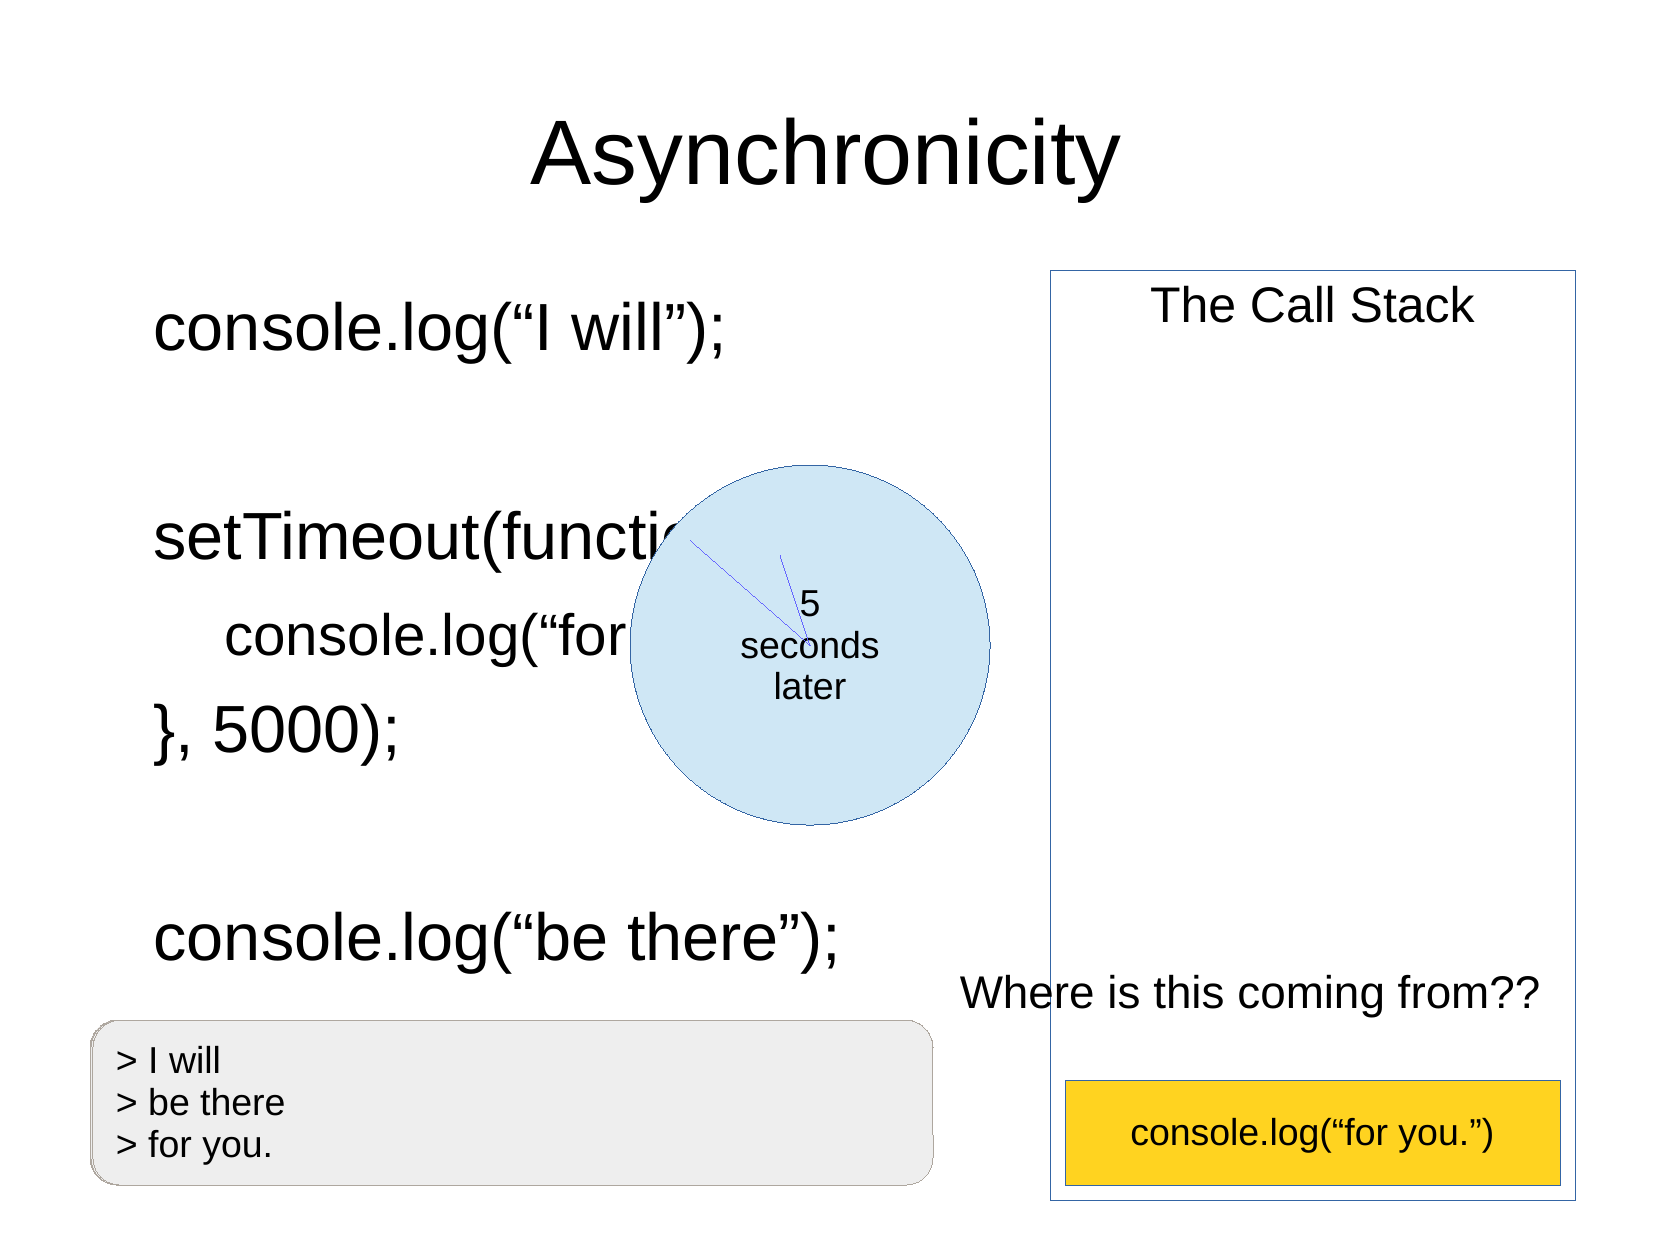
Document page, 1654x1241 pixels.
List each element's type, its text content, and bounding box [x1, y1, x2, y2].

list console.log(“I will”); setTimeout(function() { console.log(“for you.”); }, 5000); console.log(“be there”); [82, 290, 1050, 1096]
text_box console.log(“for you.”) [1065, 1080, 1561, 1186]
text_box The Call Stack [1050, 270, 1576, 1201]
text_box > I will > be there > for you. [92, 1020, 934, 1186]
title Asynchronicity [82, 49, 1571, 257]
text_box Where is this coming from?? [945, 960, 1556, 1027]
text_box 5 seconds later [630, 465, 991, 826]
